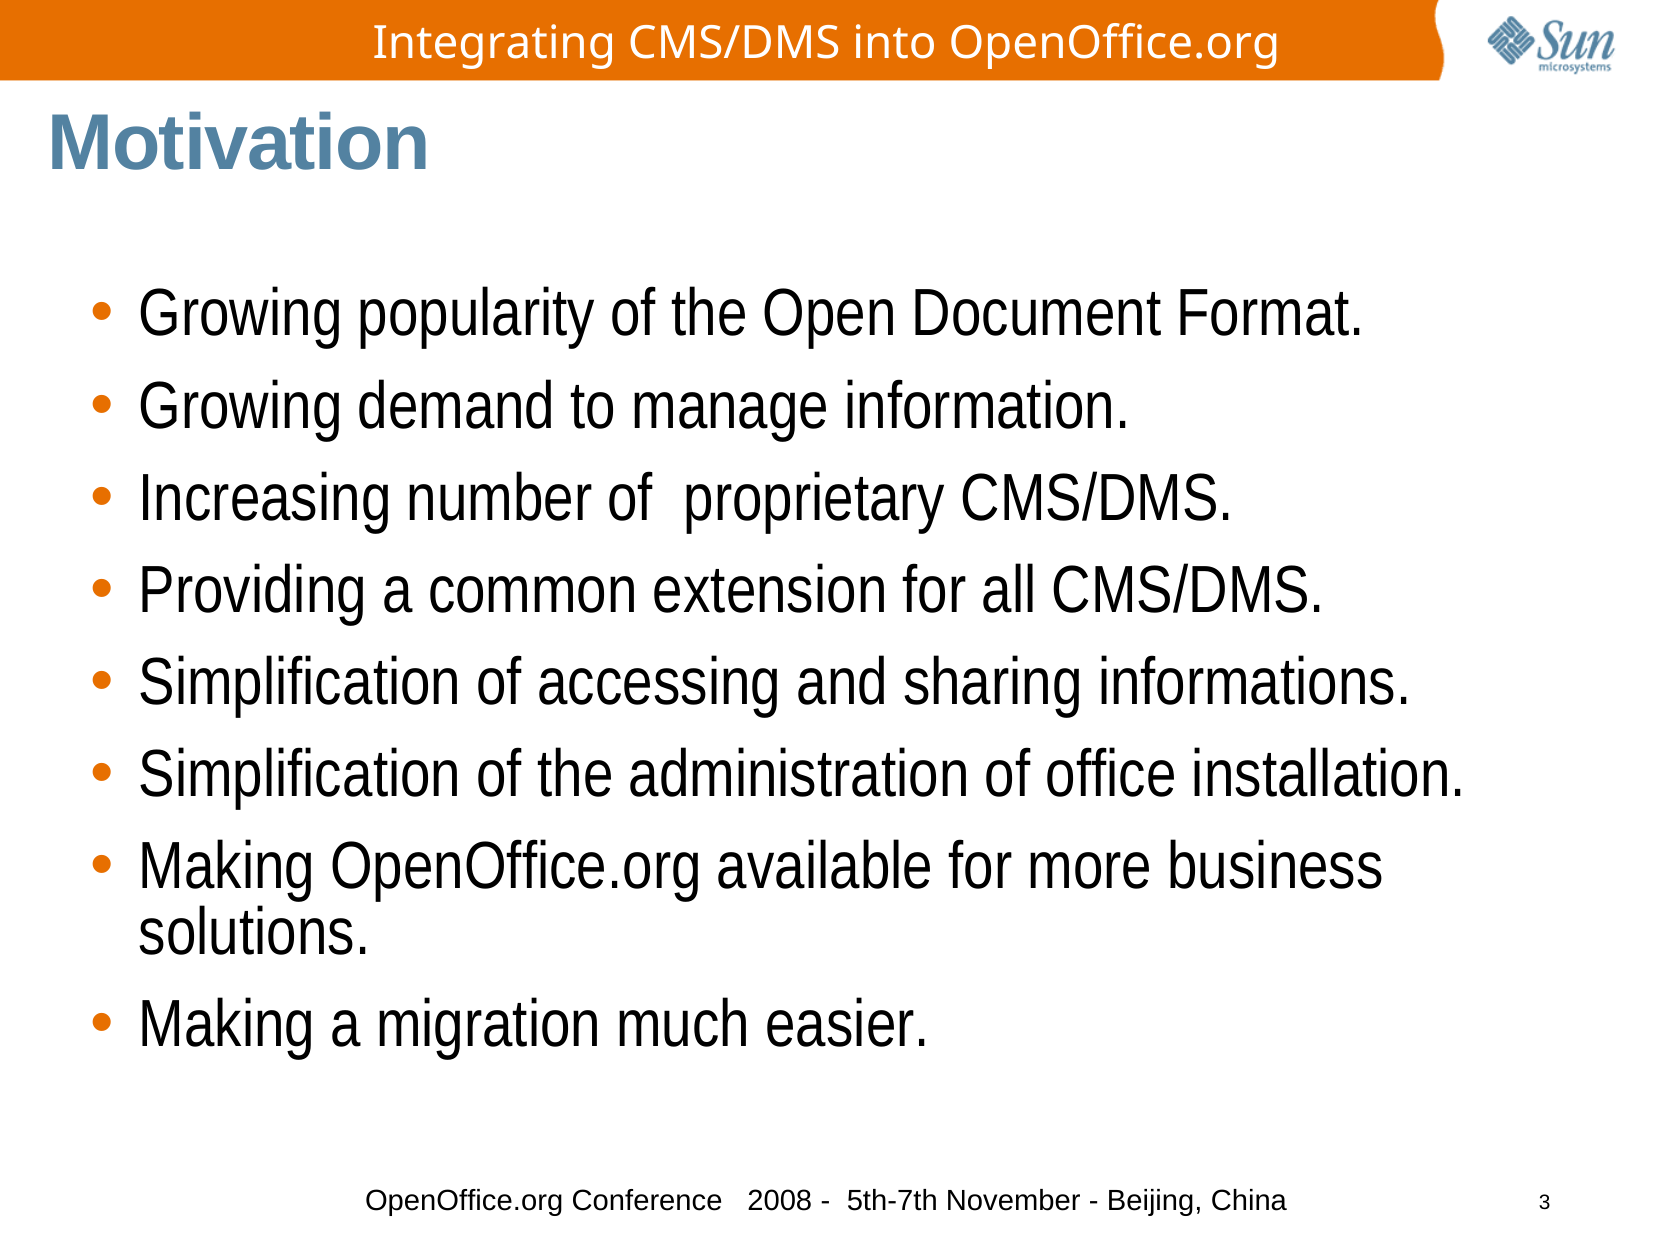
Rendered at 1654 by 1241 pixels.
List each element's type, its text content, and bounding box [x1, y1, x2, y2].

title Motivation [47, 105, 1549, 221]
picture [0, 0, 1654, 83]
list Growing popularity of the Open Document Format. Growing demand to manage information. Increasing number of proprietary CMS/DMS. Providing a common extension for all CMS/DMS. Simplification of accessing and sharing informations. Simplification of the administration of office installation. Making OpenOffice.org available for more business solutions. Making a migration much easier. [71, 283, 1545, 1061]
